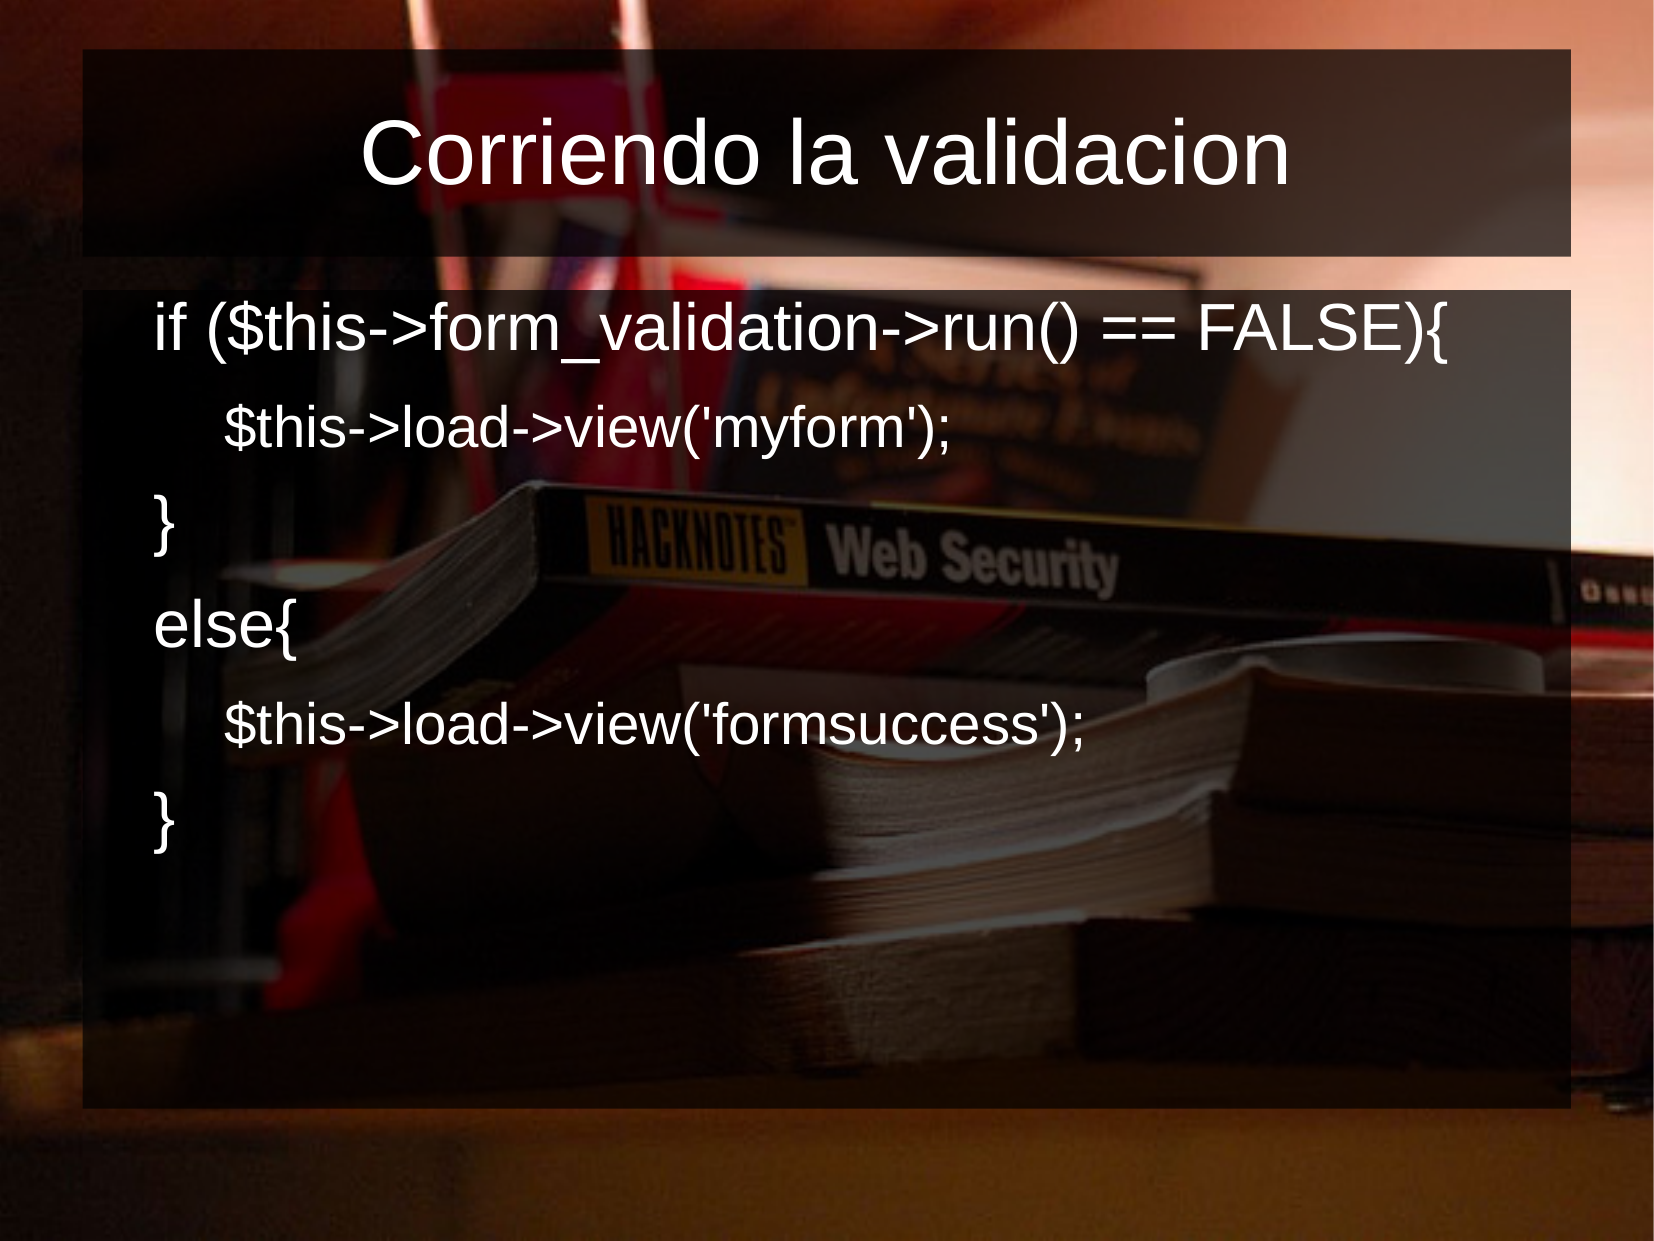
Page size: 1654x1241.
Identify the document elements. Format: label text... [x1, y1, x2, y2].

title Corriendo la validacion [82, 49, 1571, 257]
picture [0, 0, 1654, 1241]
list if ($this->form_validation->run() == FALSE){ $this->load->view('myform'); } else{ $this->load->view('formsuccess'); } [82, 290, 1571, 1109]
